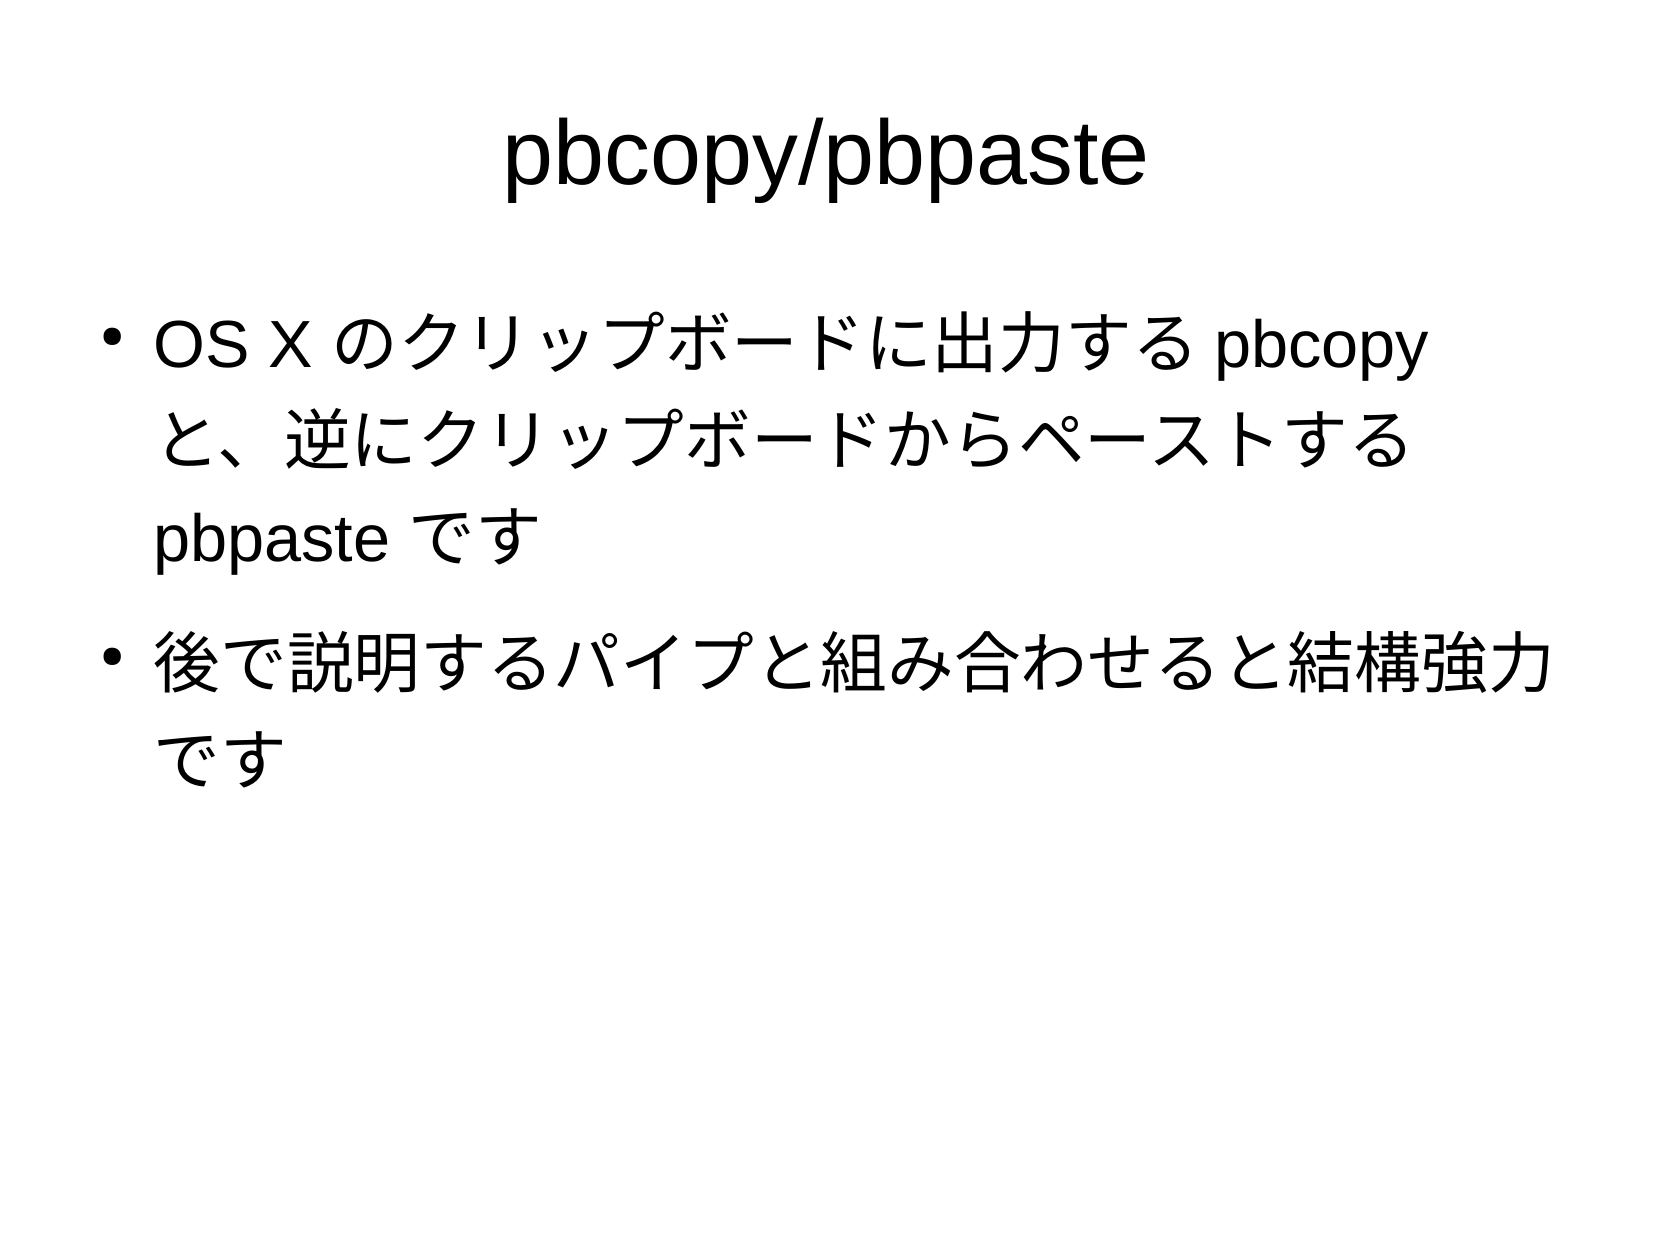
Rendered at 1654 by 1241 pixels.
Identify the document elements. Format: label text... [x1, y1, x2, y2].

title pbcopy/pbpaste [82, 49, 1571, 257]
list OS X のクリップボードに出力する pbcopy と、逆にクリップボードからペーストする pbpaste です 後で説明するパイプと組み合わせると結構強力です [82, 290, 1571, 1010]
